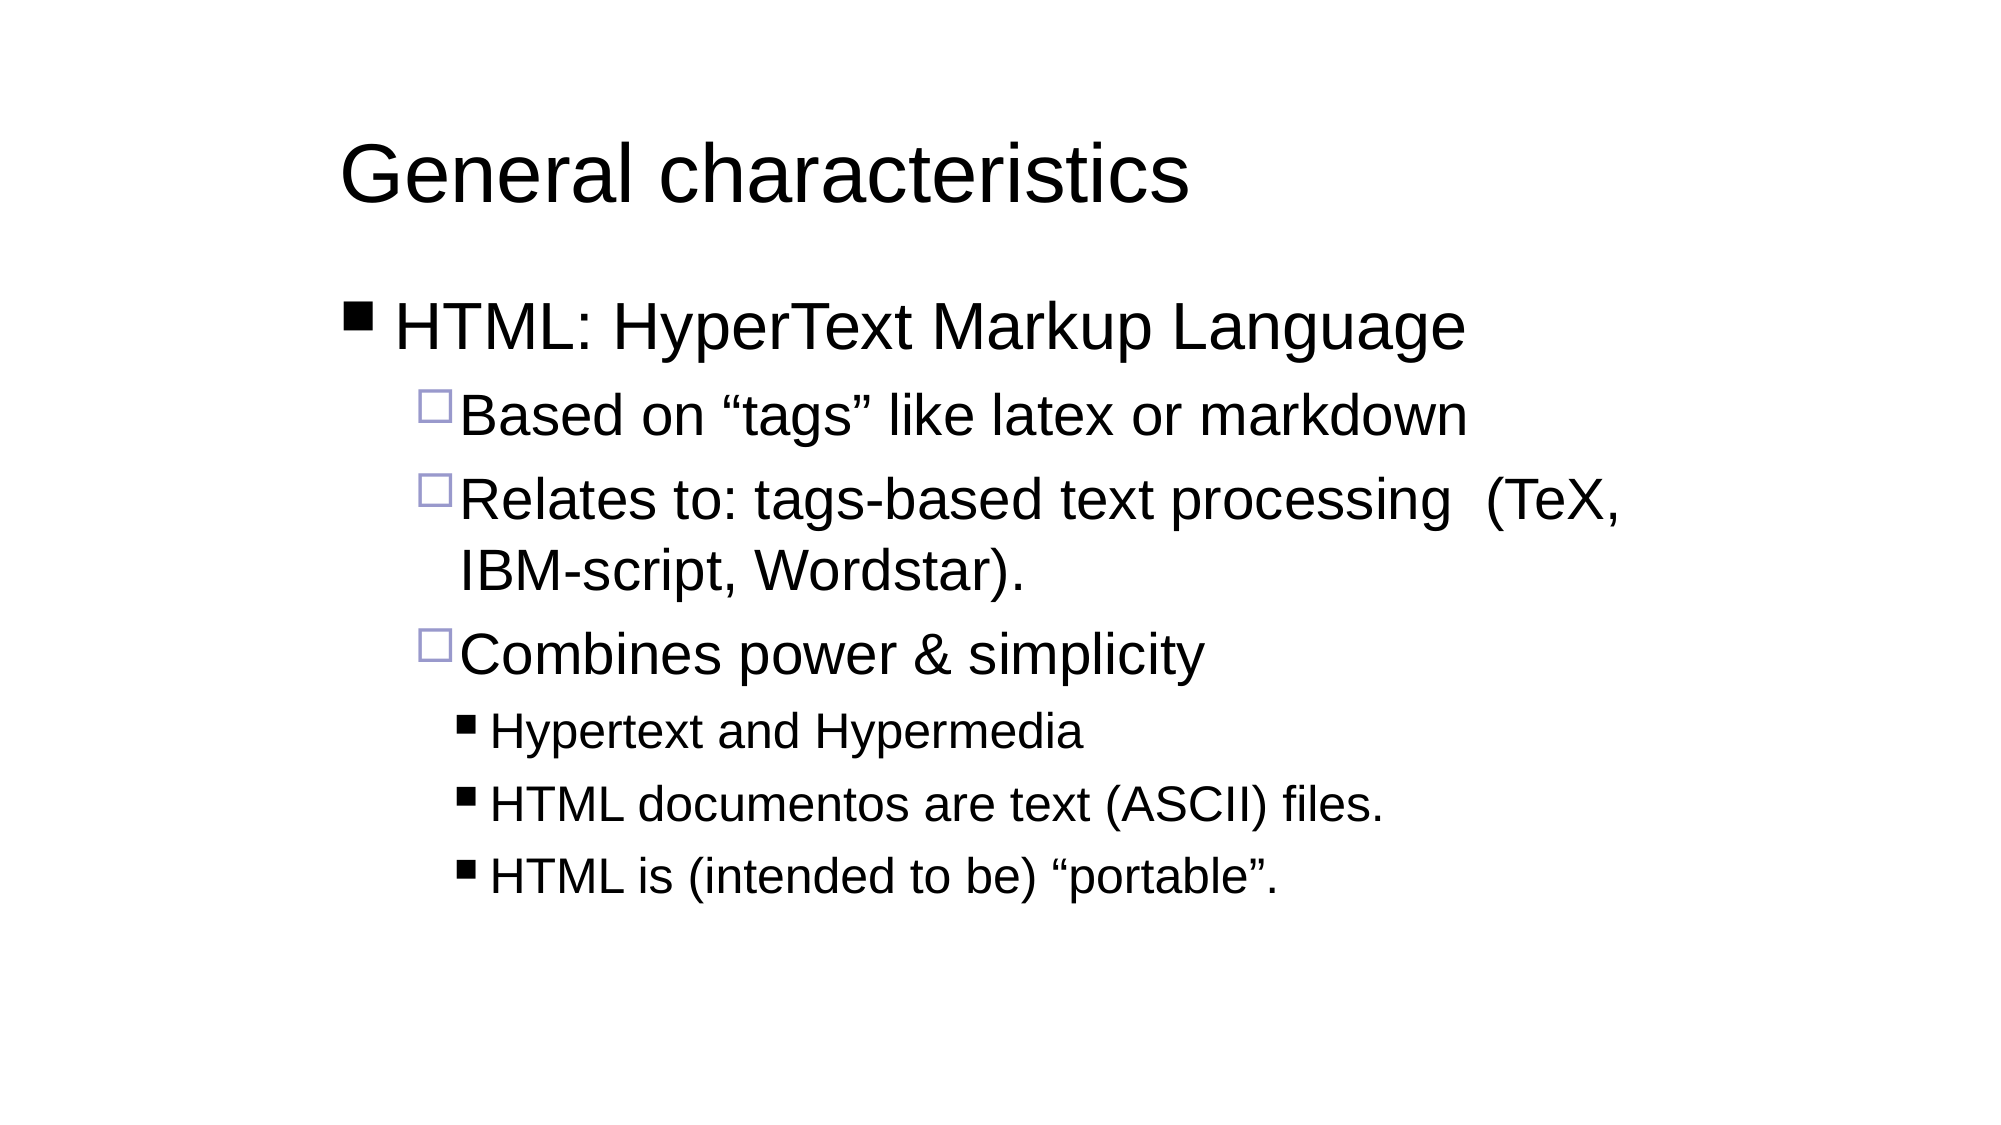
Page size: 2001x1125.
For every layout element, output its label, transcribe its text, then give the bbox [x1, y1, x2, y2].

text_box General characteristics [324, 75, 1675, 263]
text_box HTML: HyperText Markup Language Based on “tags” like latex or markdown Relates to: tags-based text processing (TeX, IBM-script, Wordstar). Combines power & simplicity Hypertext and Hypermedia HTML documentos are text (ASCII) files. HTML is (intended to be) “portable”. [324, 274, 1675, 963]
